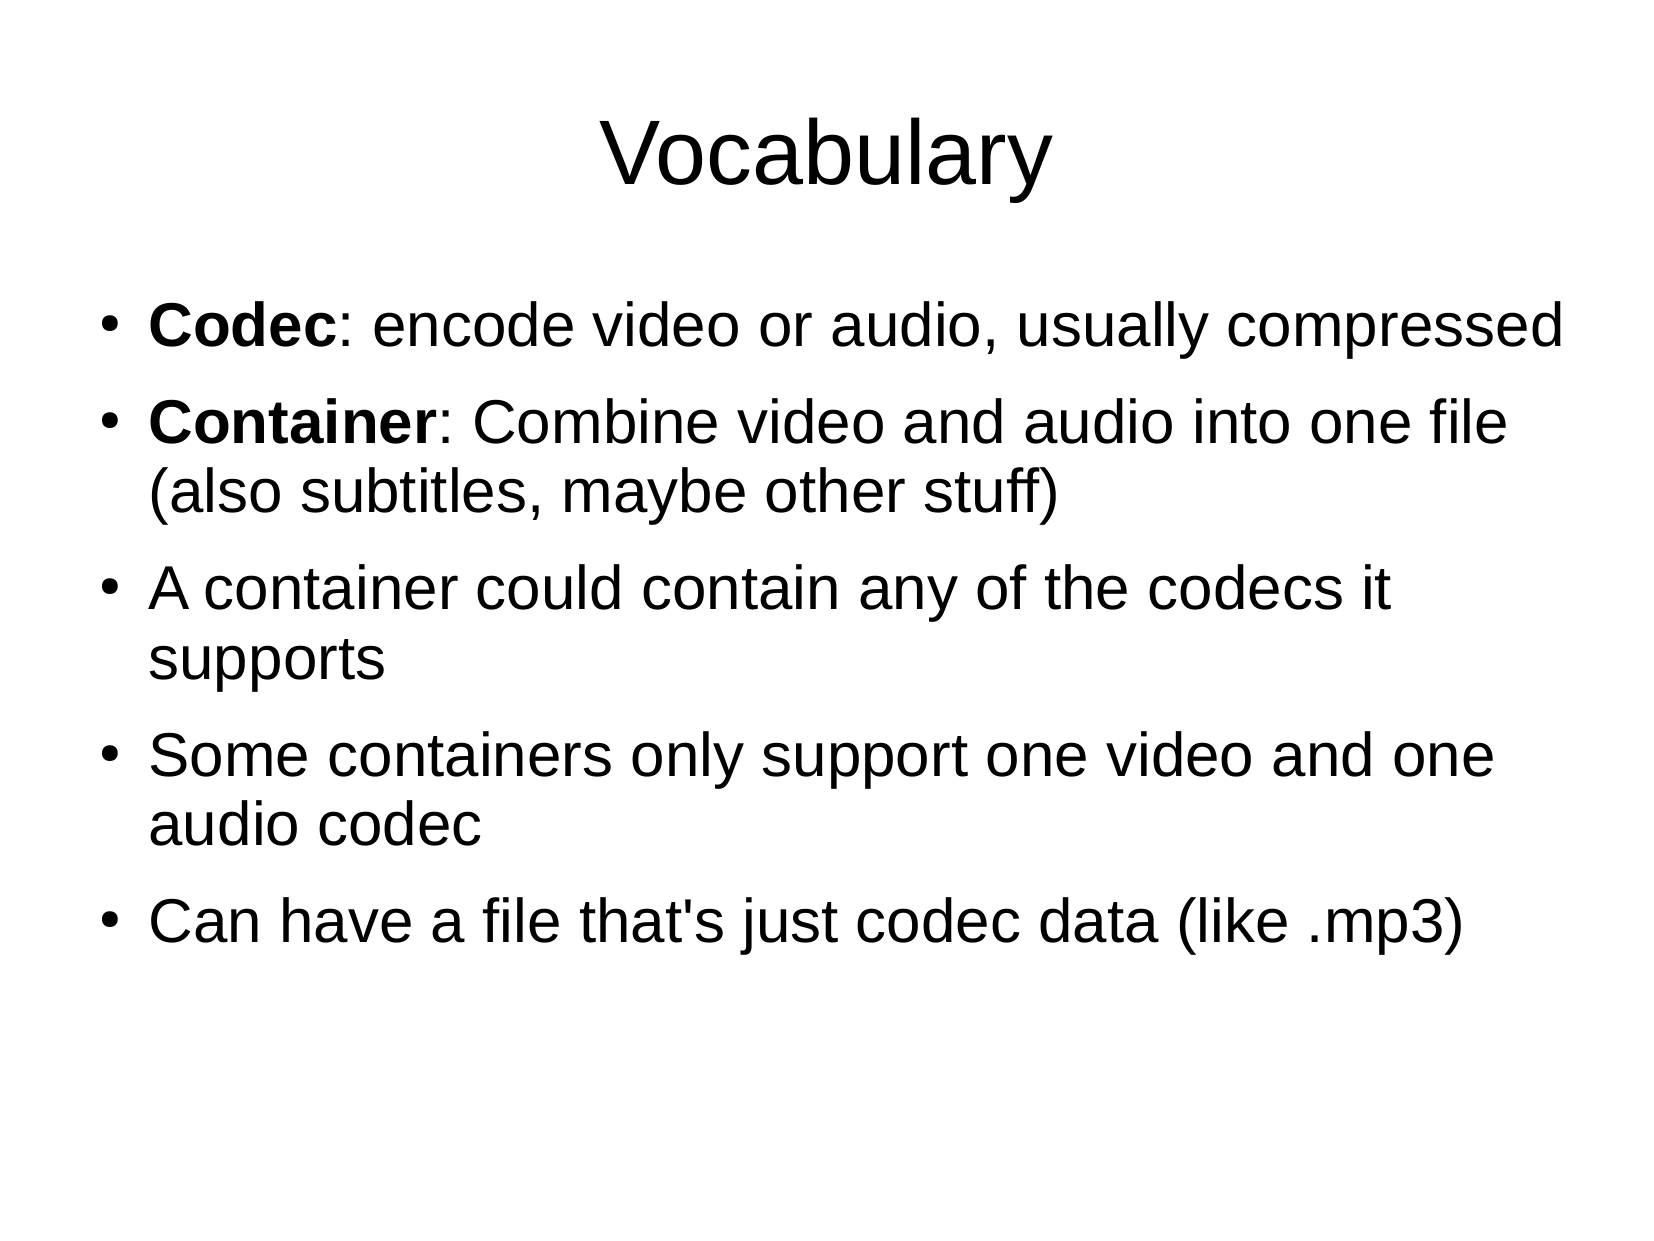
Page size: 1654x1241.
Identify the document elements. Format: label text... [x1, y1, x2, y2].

title Vocabulary [82, 49, 1571, 257]
list Codec: encode video or audio, usually compressed Container: Combine video and audio into one file (also subtitles, maybe other stuff) A container could contain any of the codecs it supports Some containers only support one video and one audio codec Can have a file that's just codec data (like .mp3) [82, 290, 1571, 1010]
